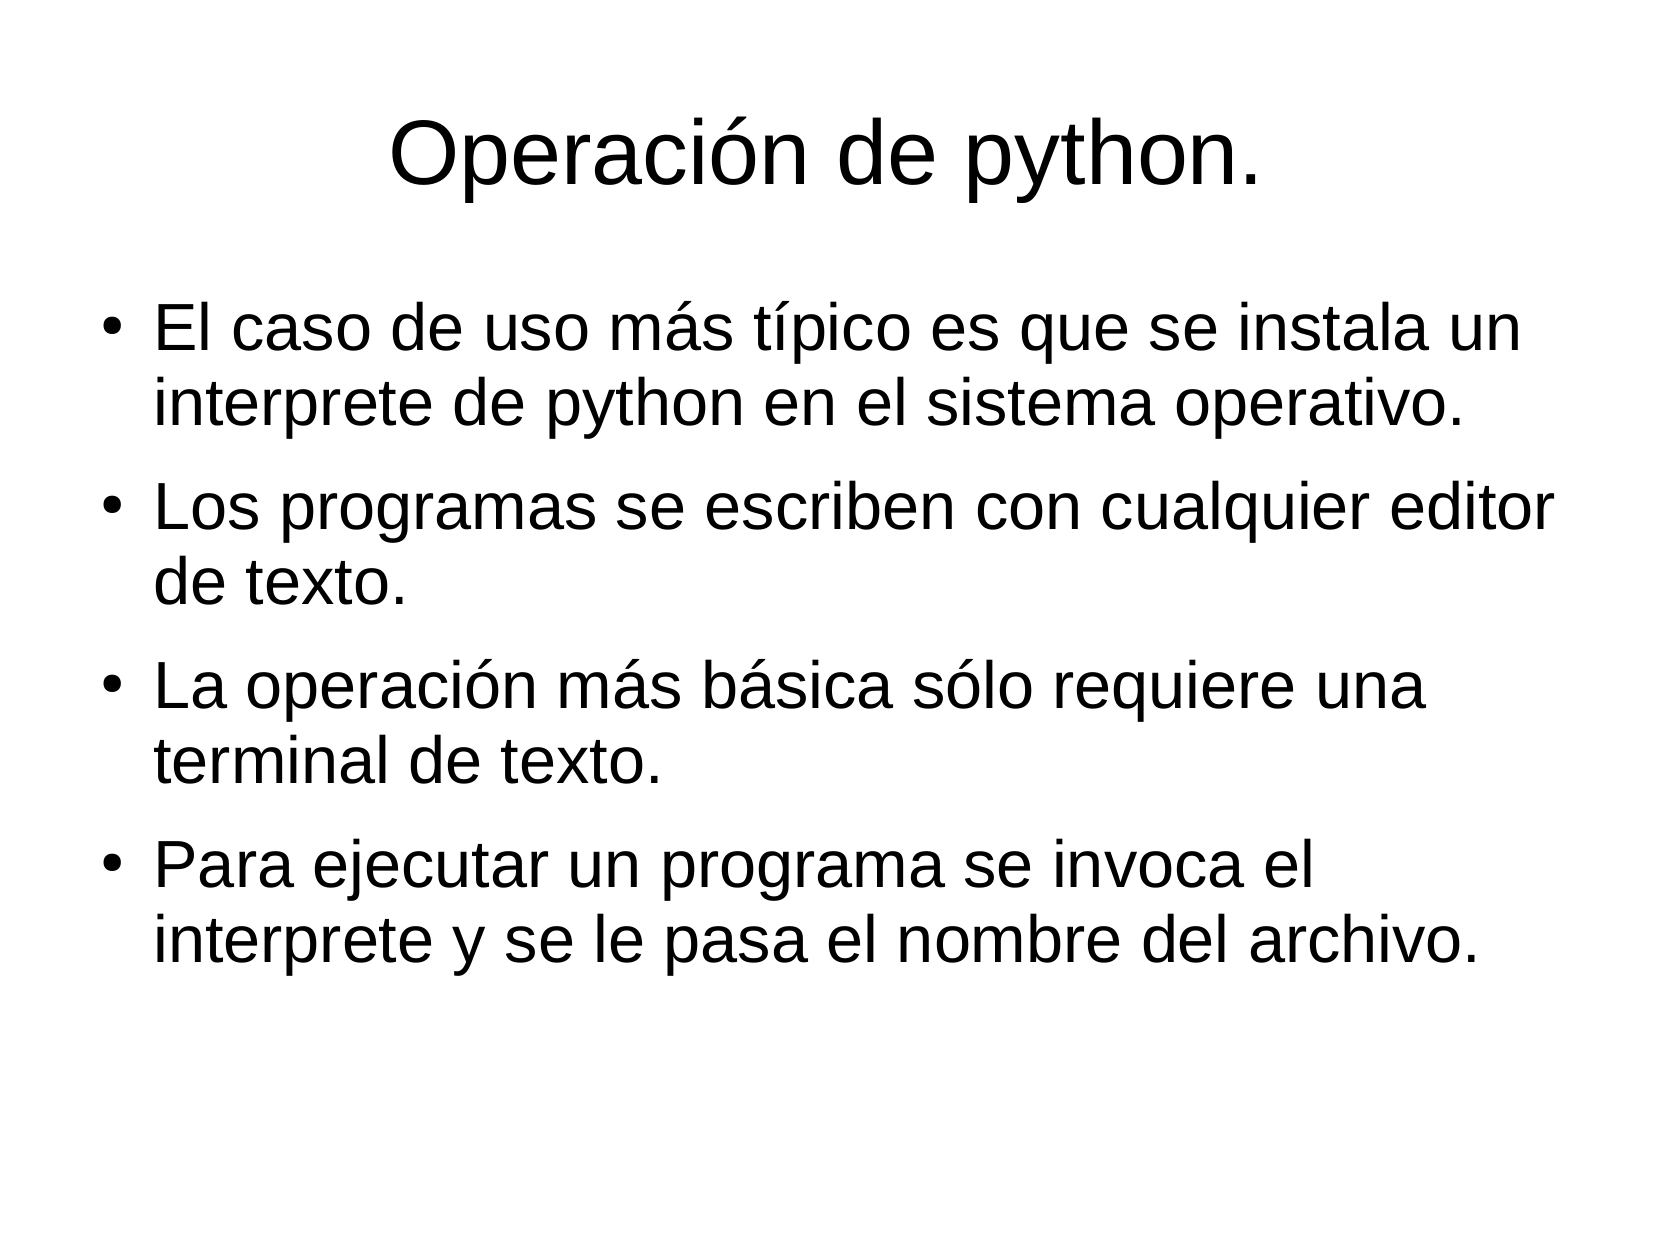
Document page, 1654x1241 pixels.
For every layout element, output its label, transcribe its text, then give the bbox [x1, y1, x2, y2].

title Operación de python. [82, 49, 1571, 257]
list El caso de uso más típico es que se instala un interprete de python en el sistema operativo. Los programas se escriben con cualquier editor de texto. La operación más básica sólo requiere una terminal de texto. Para ejecutar un programa se invoca el interprete y se le pasa el nombre del archivo. [82, 290, 1571, 1010]
